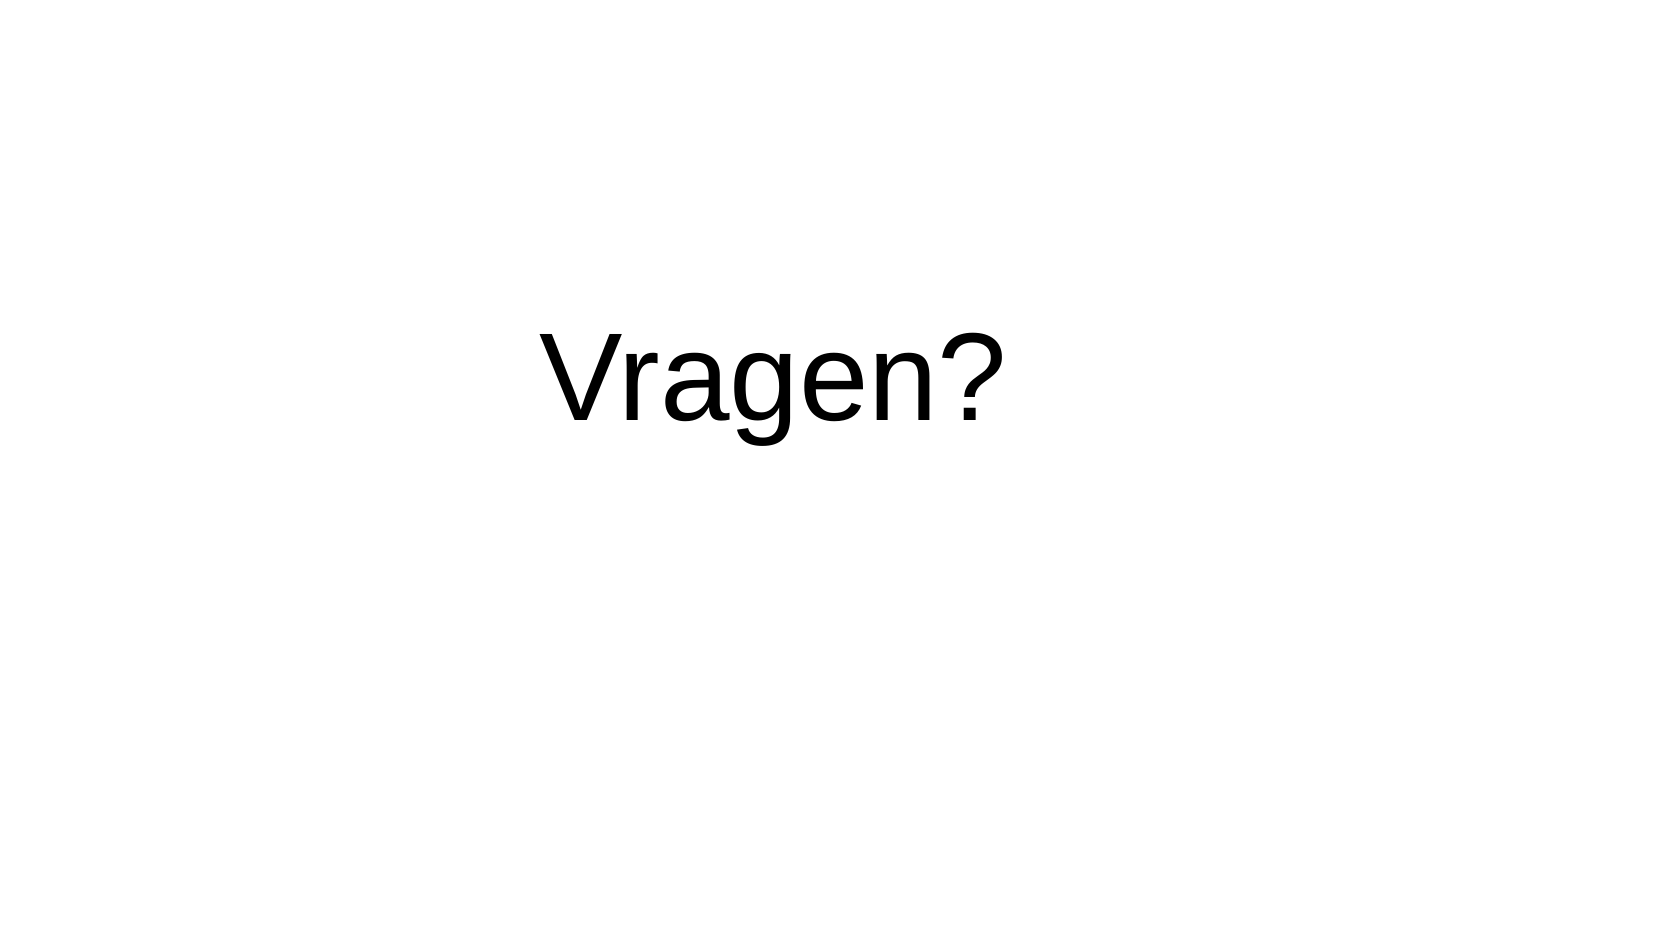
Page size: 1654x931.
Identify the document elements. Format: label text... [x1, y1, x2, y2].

text_box Vragen? [525, 300, 1051, 595]
